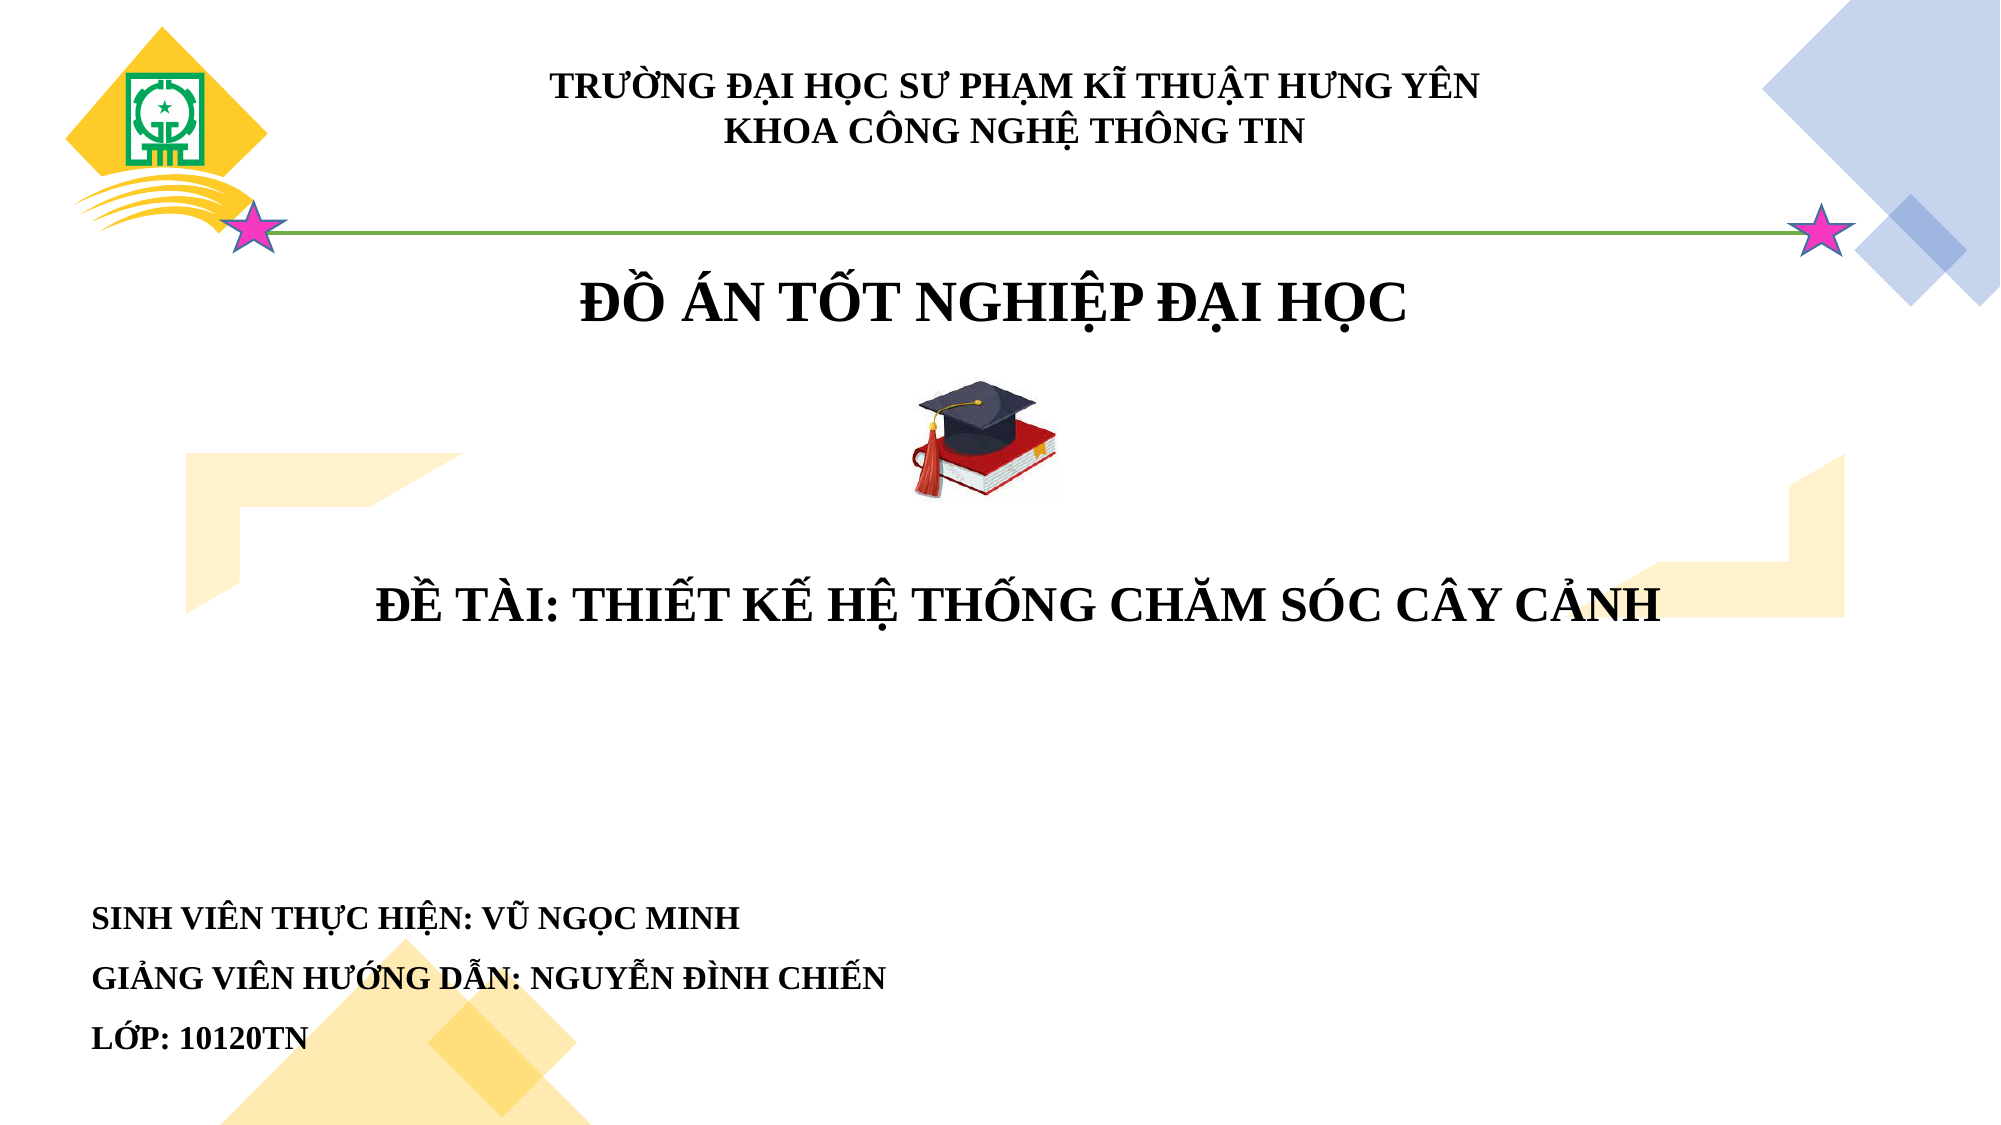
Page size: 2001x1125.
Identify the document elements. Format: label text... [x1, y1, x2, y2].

text_box ĐỒ ÁN TỐT NGHIỆP ĐẠI HỌC [502, 255, 1502, 342]
text_box SINH VIÊN THỰC HIỆN: VŨ NGỌC MINH GIẢNG VIÊN HƯỚNG DẪN: NGUYỄN ĐÌNH CHIẾN LỚP: 10120TN [76, 868, 928, 1059]
text_box TRƯỜNG ĐẠI HỌC SƯ PHẠM KĨ THUẬT HƯNG YÊN KHOA CÔNG NGHỆ THÔNG TIN [462, 53, 1568, 160]
text_box ĐỀ TÀI: THIẾT KẾ HỆ THỐNG CHĂM SÓC CÂY CẢNH [360, 563, 1706, 640]
picture [65, 26, 268, 234]
picture [907, 377, 1061, 503]
text_box [0, 0, 2000, 1125]
